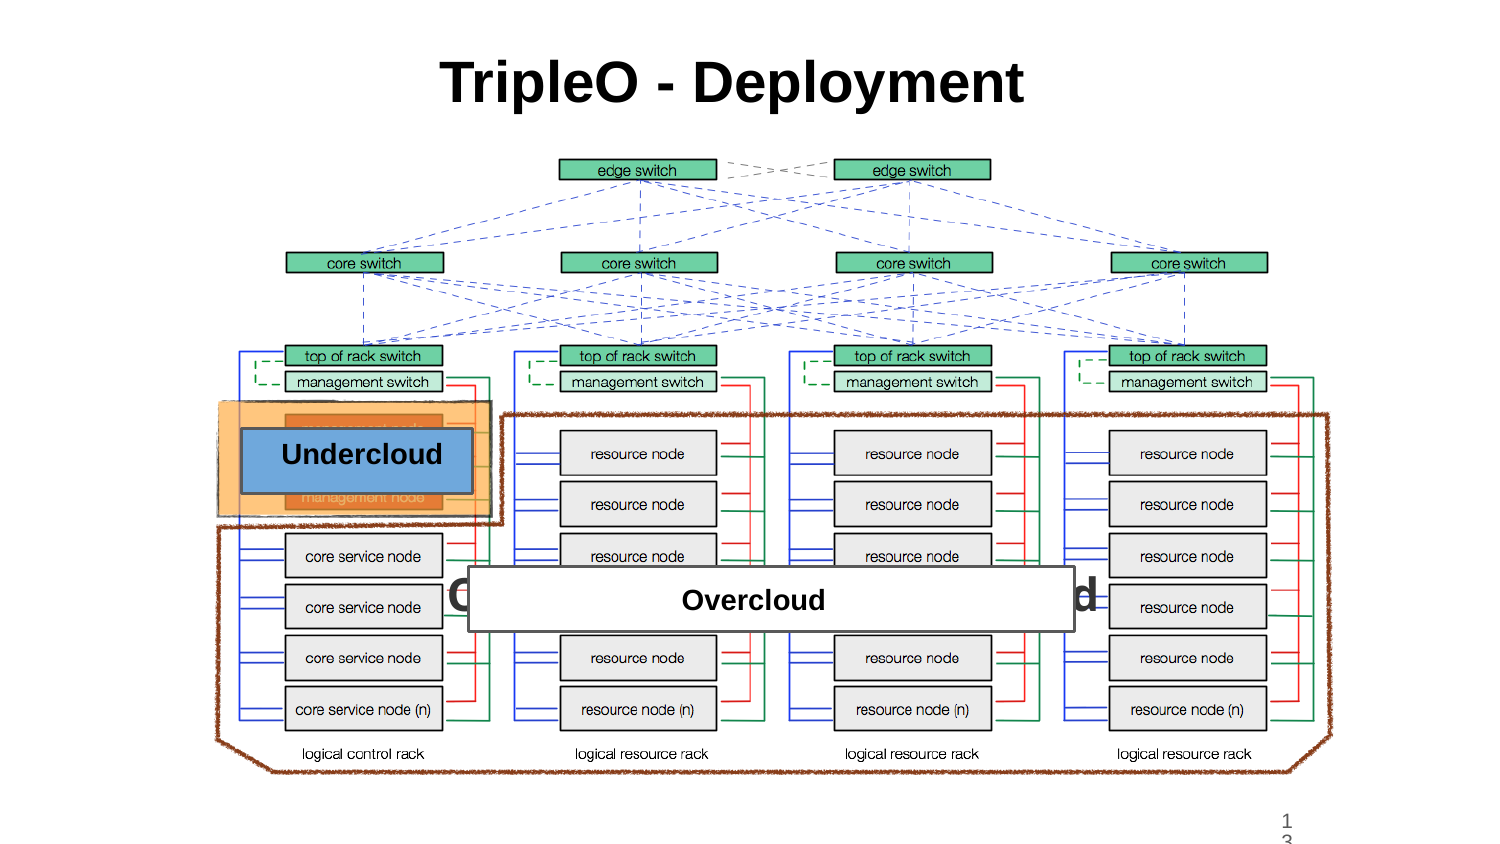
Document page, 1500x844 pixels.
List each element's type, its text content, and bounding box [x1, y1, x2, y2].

text_box [909, 566, 1075, 632]
text_box Overcloud [666, 566, 909, 648]
text_box Undercloud [241, 420, 484, 502]
title TripleO - Deployment [57, 29, 1408, 170]
picture [213, 170, 1334, 775]
slide_number <number> [1275, 804, 1296, 826]
text_box [468, 566, 666, 632]
